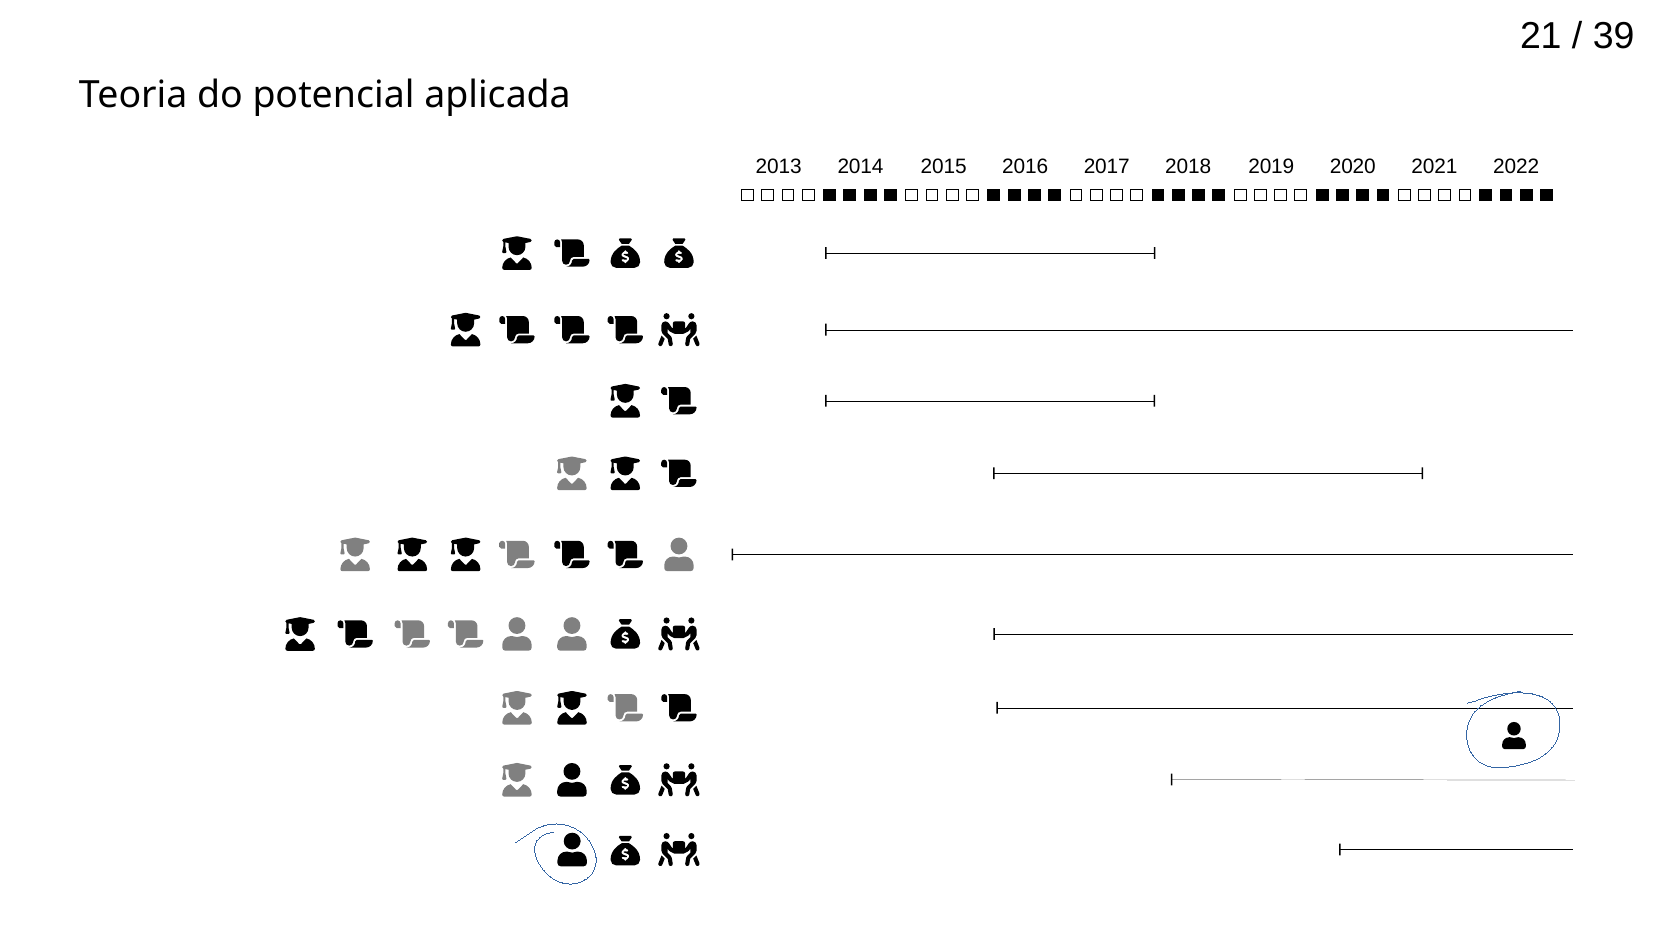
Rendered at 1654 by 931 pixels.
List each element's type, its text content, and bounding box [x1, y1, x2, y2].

text_box [1540, 189, 1553, 201]
picture [661, 385, 697, 417]
picture [554, 313, 590, 346]
text_box [497, 611, 536, 654]
text_box [905, 189, 918, 201]
text_box [1418, 189, 1431, 201]
text_box 2016 [987, 147, 1064, 186]
picture [610, 765, 641, 795]
text_box [1172, 189, 1185, 201]
text_box [761, 189, 774, 201]
picture [661, 457, 697, 489]
text_box [552, 611, 591, 654]
text_box [1336, 189, 1349, 201]
text_box [659, 534, 698, 577]
text_box [1008, 189, 1021, 201]
text_box [1500, 189, 1512, 201]
picture [607, 538, 644, 571]
picture [450, 312, 481, 347]
text_box [1110, 189, 1123, 201]
picture [610, 619, 641, 649]
picture [610, 456, 641, 491]
text_box [1459, 189, 1471, 201]
text_box [926, 189, 938, 201]
text_box [606, 685, 644, 728]
text_box [1274, 189, 1287, 201]
picture [450, 537, 481, 572]
picture [610, 835, 641, 866]
text_box [884, 189, 897, 201]
text_box [1028, 189, 1041, 201]
text_box [393, 611, 432, 654]
text_box [1048, 189, 1061, 201]
picture [607, 313, 644, 346]
text_box [550, 450, 589, 493]
picture [554, 237, 590, 269]
text_box [1152, 189, 1164, 201]
text_box [946, 189, 959, 201]
text_box [1212, 189, 1225, 201]
text_box [823, 189, 836, 201]
text_box [1316, 189, 1329, 201]
text_box [1479, 189, 1492, 201]
text_box [802, 189, 815, 201]
picture [557, 832, 587, 867]
text_box [1294, 189, 1307, 201]
text_box [497, 685, 536, 728]
text_box [741, 189, 754, 201]
text_box 2015 [905, 147, 982, 186]
text_box Teoria do potencial aplicada [11, 30, 639, 157]
text_box [843, 189, 856, 201]
text_box [333, 532, 372, 575]
text_box [1254, 189, 1267, 201]
text_box [1438, 189, 1451, 201]
text_box [1192, 189, 1205, 201]
text_box [1070, 189, 1082, 201]
picture [658, 313, 700, 347]
text_box 2013 [740, 147, 817, 186]
text_box 2014 [822, 147, 899, 186]
text_box [966, 189, 979, 201]
text_box 2018 [1150, 147, 1227, 186]
picture [658, 763, 700, 797]
text_box 2019 [1233, 147, 1310, 186]
text_box [499, 532, 538, 575]
picture [554, 538, 590, 571]
picture [337, 618, 373, 650]
picture [610, 383, 641, 418]
picture [658, 617, 700, 651]
text_box [446, 611, 485, 654]
text_box [1234, 189, 1247, 201]
picture [499, 313, 535, 346]
text_box [1520, 189, 1533, 201]
text_box 2021 [1396, 147, 1473, 186]
text_box [1090, 189, 1103, 201]
text_box [1377, 189, 1389, 201]
text_box [1398, 189, 1411, 201]
text_box 2020 [1315, 147, 1391, 186]
picture [664, 238, 694, 268]
picture [658, 832, 700, 867]
text_box [1130, 189, 1143, 201]
text_box [1356, 189, 1369, 201]
picture [285, 617, 315, 651]
text_box [497, 758, 536, 801]
text_box [782, 189, 794, 201]
picture [557, 762, 587, 797]
picture [1502, 721, 1526, 750]
picture [557, 690, 587, 725]
text_box 2017 [1068, 147, 1145, 186]
picture [610, 238, 641, 268]
text_box [987, 189, 1000, 201]
text_box <number> / 39 [1375, 0, 1654, 71]
picture [397, 537, 428, 572]
text_box [864, 189, 877, 201]
picture [661, 692, 697, 724]
picture [502, 236, 532, 270]
text_box 2022 [1478, 147, 1555, 186]
